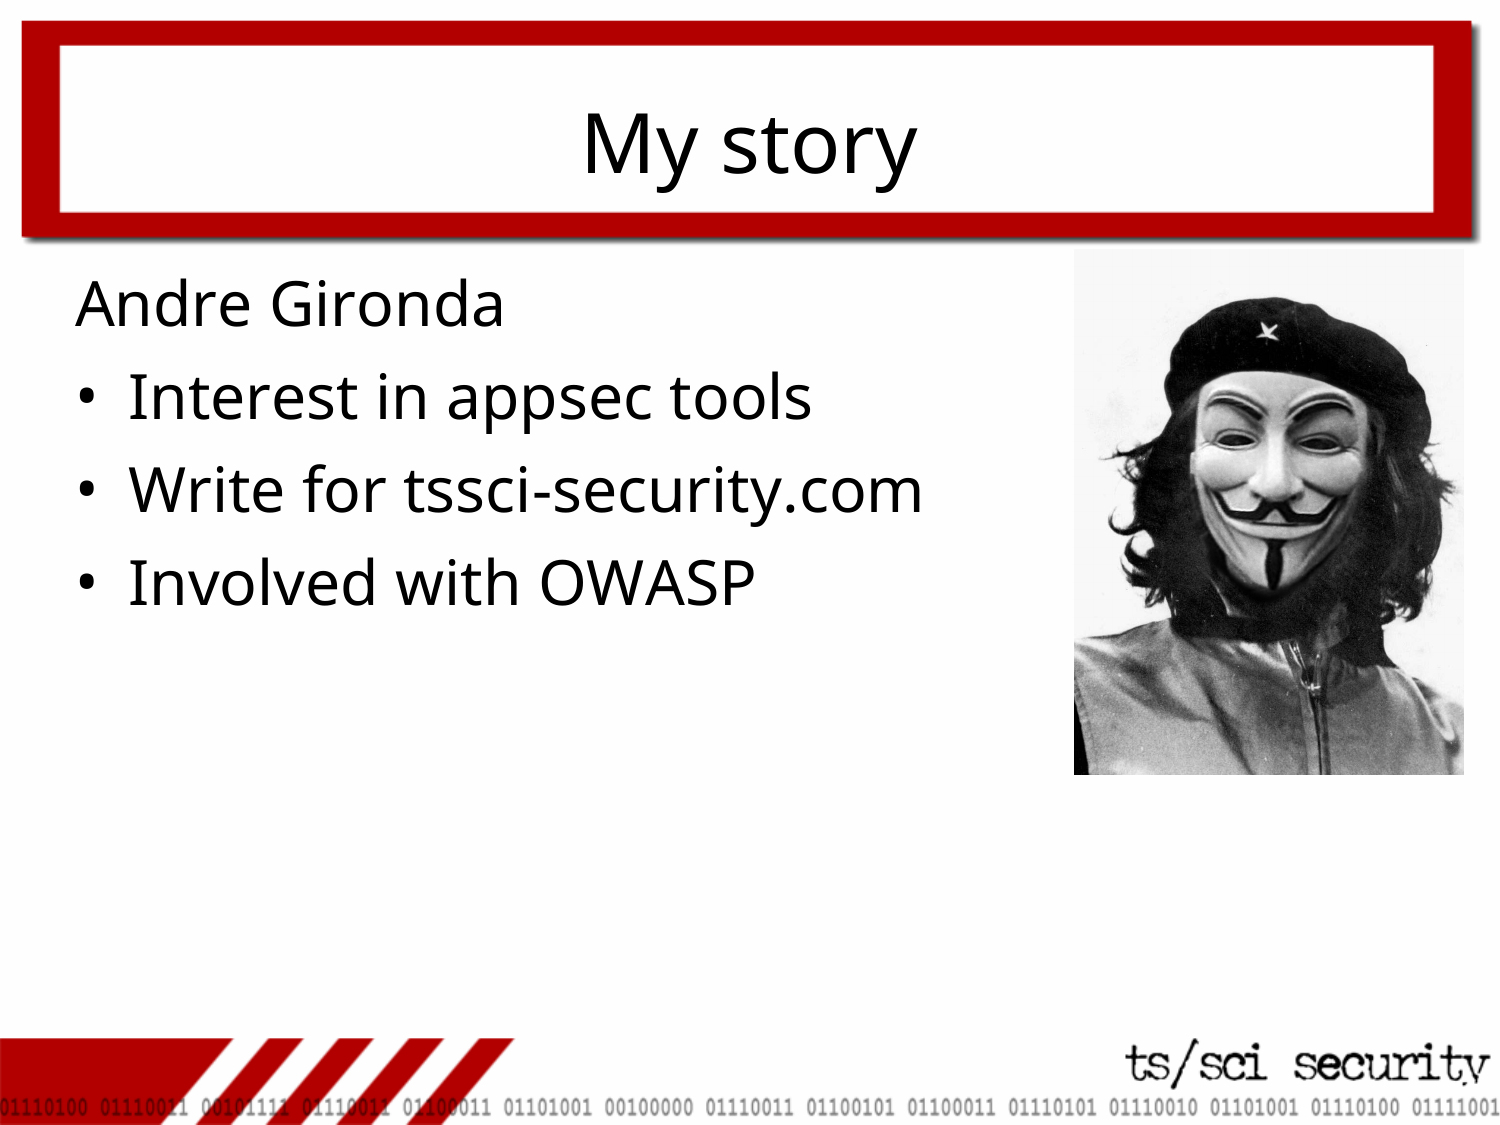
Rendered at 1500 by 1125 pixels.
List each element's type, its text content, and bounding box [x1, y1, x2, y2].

list Andre Gironda Interest in appsec tools Write for tssci-security.com Involved with OWASP [75, 262, 1424, 1004]
title My story [75, 21, 1424, 257]
picture [0, 0, 1500, 1125]
